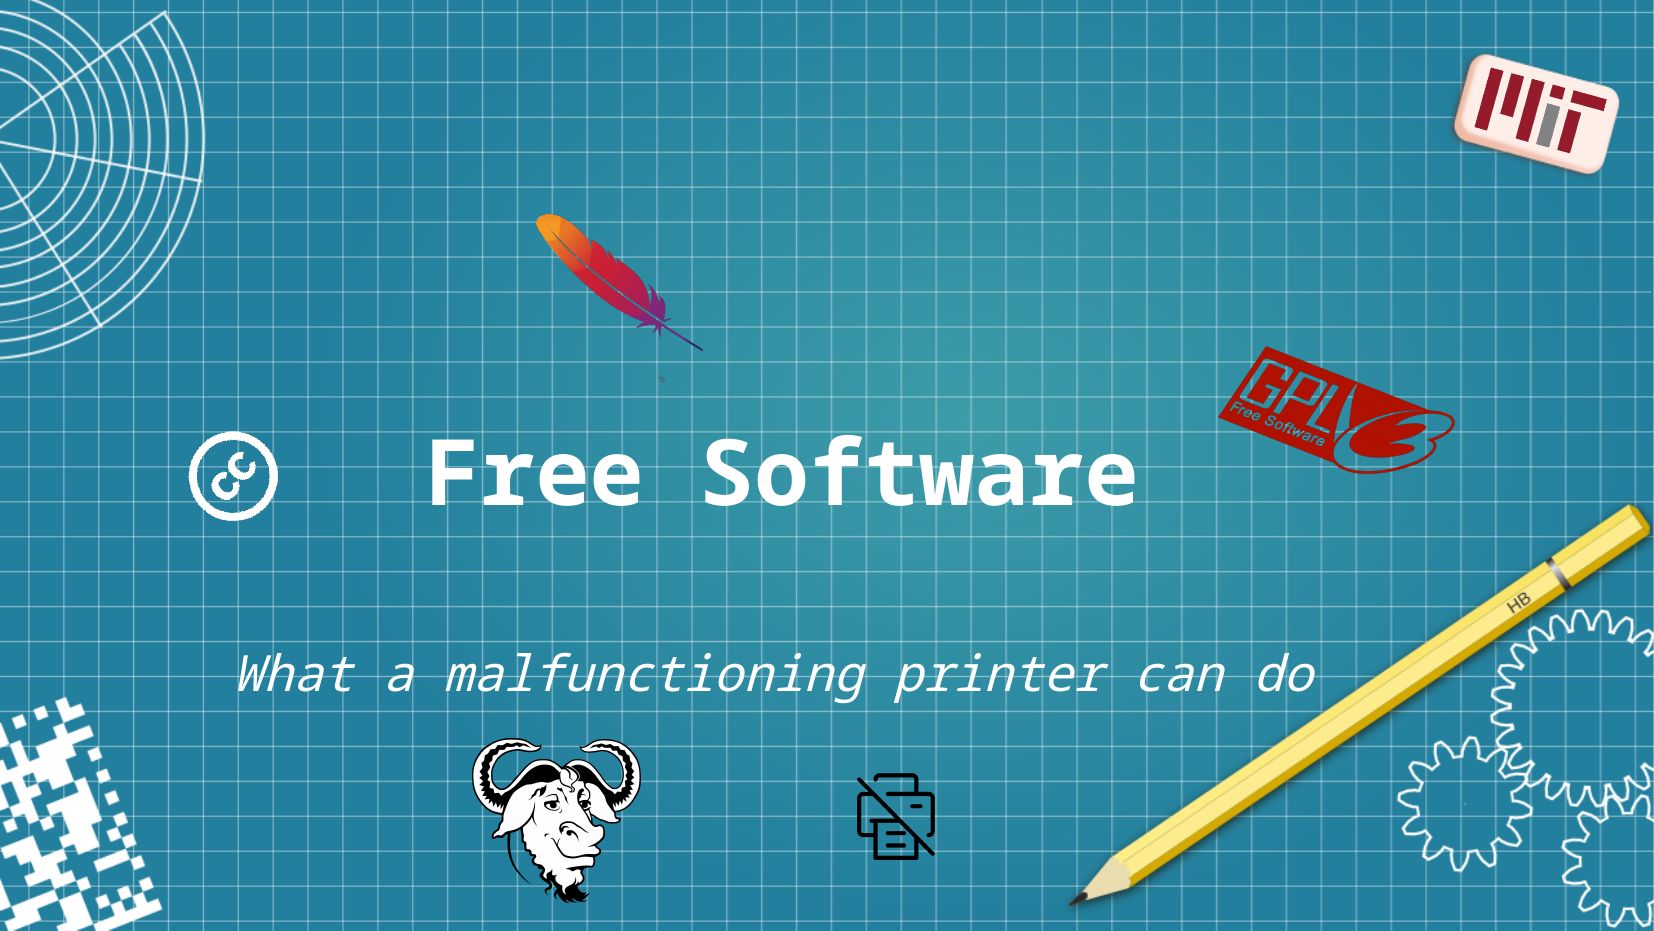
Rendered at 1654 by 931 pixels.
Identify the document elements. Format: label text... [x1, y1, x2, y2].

picture [0, 0, 1654, 931]
title Free Software [383, 355, 1182, 586]
subtitle What a malfunctioning printer can do [29, 620, 1518, 724]
